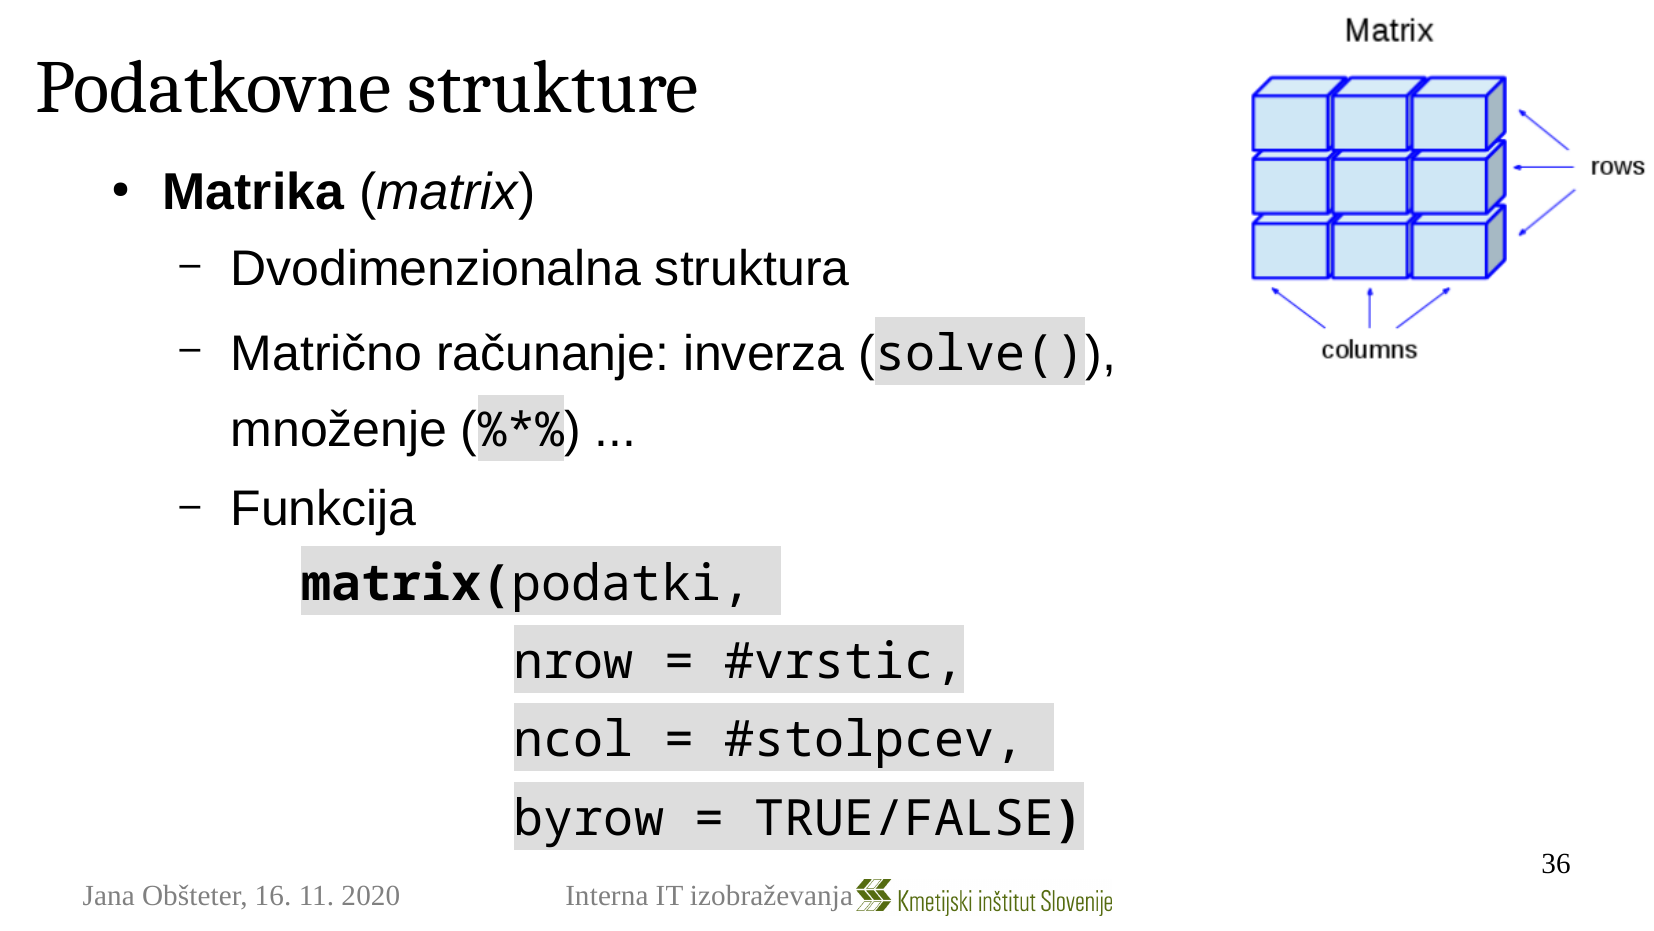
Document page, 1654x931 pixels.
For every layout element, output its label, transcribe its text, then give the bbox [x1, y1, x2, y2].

picture [1213, 0, 1654, 376]
list Matrika (matrix) Dvodimenzionalna struktura Matrično računanje: inverza (solve()), množenje (%*%) ... Funkcija matrix(podatki, nrow = #vrstic, ncol = #stolpcev, byrow = TRUE/FALSE) [94, 153, 1654, 851]
title Podatkovne strukture [35, 21, 1213, 154]
picture [856, 879, 1112, 916]
